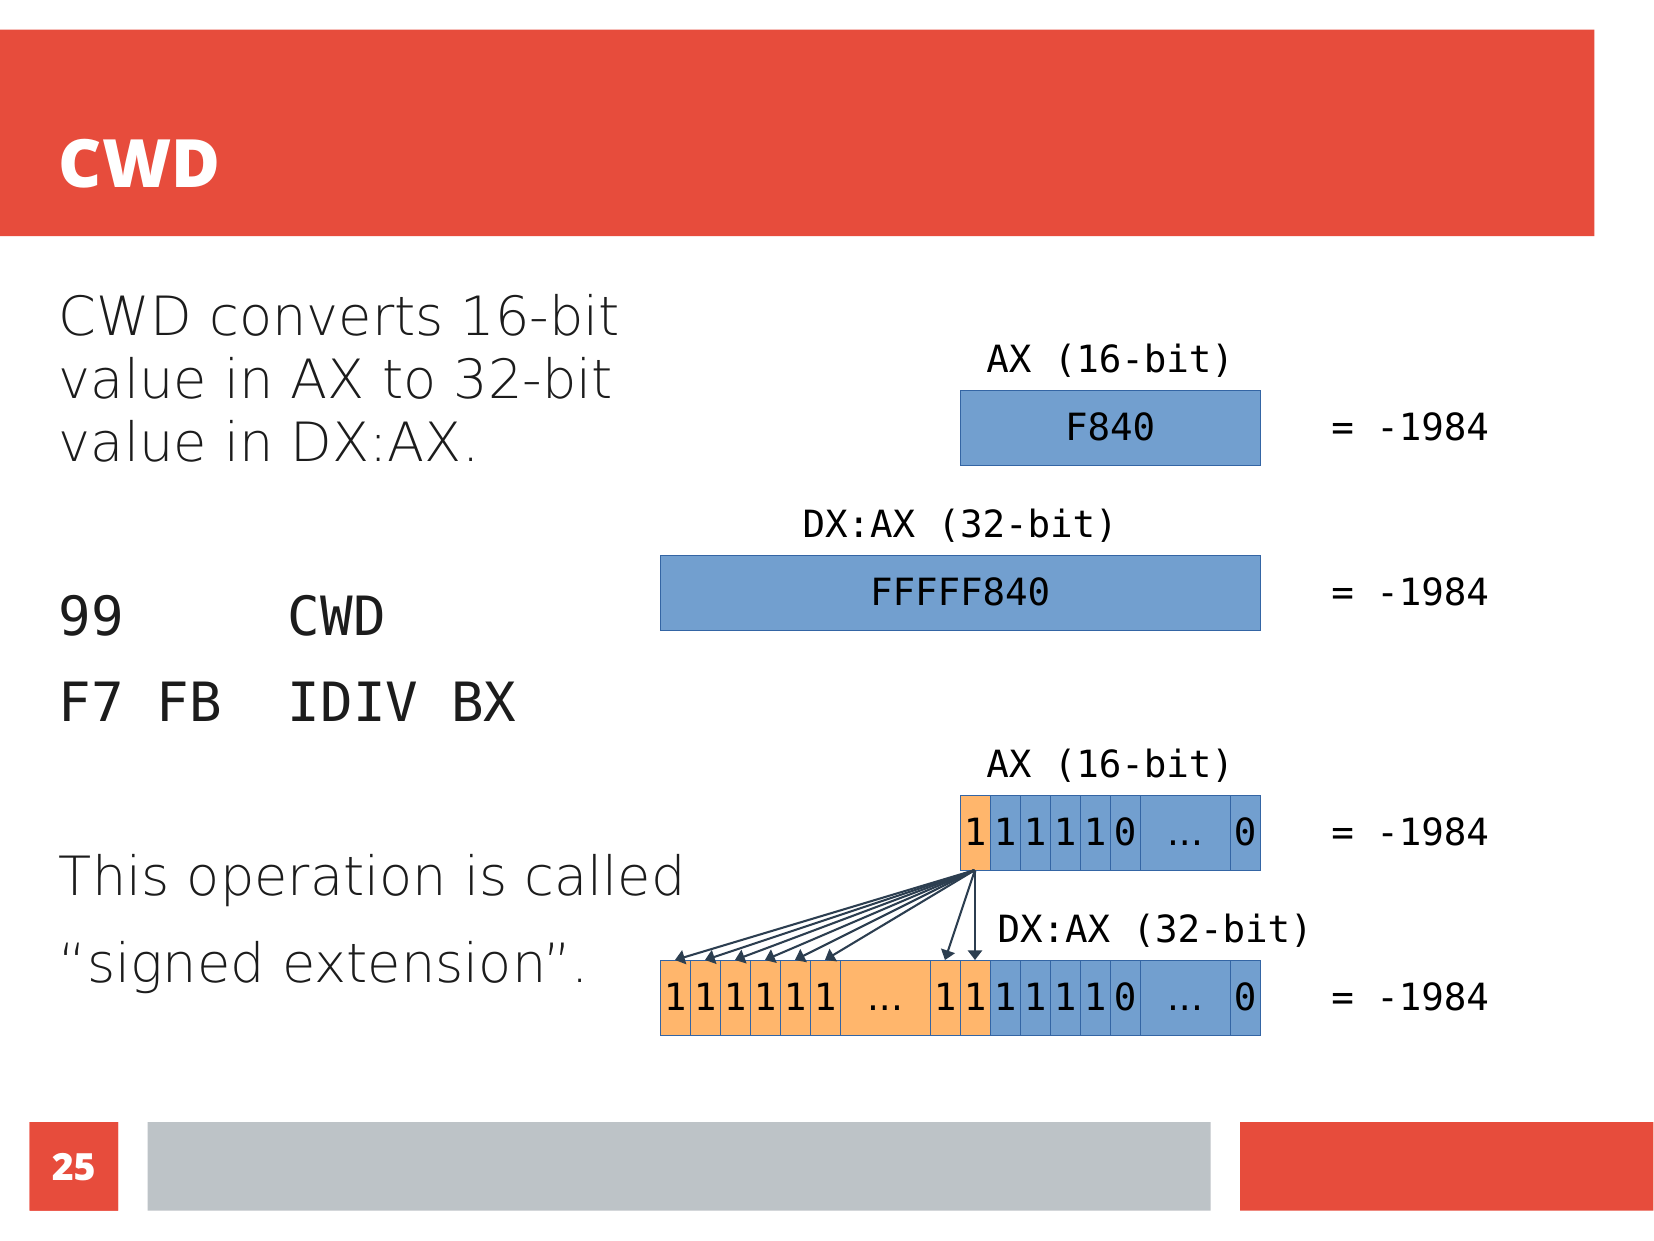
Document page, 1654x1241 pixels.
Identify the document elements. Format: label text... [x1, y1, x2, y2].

text_box 0 [1230, 960, 1261, 1036]
text_box ... [1140, 960, 1230, 1036]
text_box 1 [1020, 960, 1050, 1036]
text_box 1 [990, 795, 1020, 871]
text_box 1 [961, 960, 990, 1036]
text_box 1 [1050, 960, 1080, 1036]
list CWD converts 16-bit value in AX to 32-bit value in DX:AX. 99 CWD F7 FB IDIV BX This operation is called “signed extension”. [59, 285, 751, 1111]
text_box = -1984 [1260, 390, 1561, 466]
text_box FFFFF840 [751, 556, 1261, 631]
text_box 0 [1110, 795, 1140, 871]
text_box F840 [960, 391, 1260, 466]
text_box = -1984 [1261, 555, 1561, 631]
text_box 1 [990, 960, 1020, 1036]
text_box ... [1140, 795, 1230, 871]
text_box AX (16-bit) [960, 330, 1261, 391]
text_box AX (16-bit) [960, 735, 1261, 796]
text_box ... [840, 960, 930, 1036]
text_box DX:AX (32-bit) [751, 495, 1261, 556]
text_box 1 [930, 960, 961, 1036]
text_box 1 [1020, 795, 1050, 871]
text_box 1 [1080, 960, 1110, 1036]
text_box = -1984 [1261, 960, 1561, 1036]
text_box 1 [960, 796, 990, 871]
text_box 1 [1080, 795, 1110, 871]
text_box = -1984 [1261, 795, 1561, 871]
text_box 1 [1050, 795, 1080, 871]
text_box 0 [1110, 960, 1140, 1036]
text_box 0 [1230, 795, 1261, 871]
text_box DX:AX (32-bit) [990, 900, 1321, 961]
title CWD [59, 59, 1595, 207]
text_box 1 [751, 960, 780, 1036]
text_box 1 [780, 960, 810, 1036]
